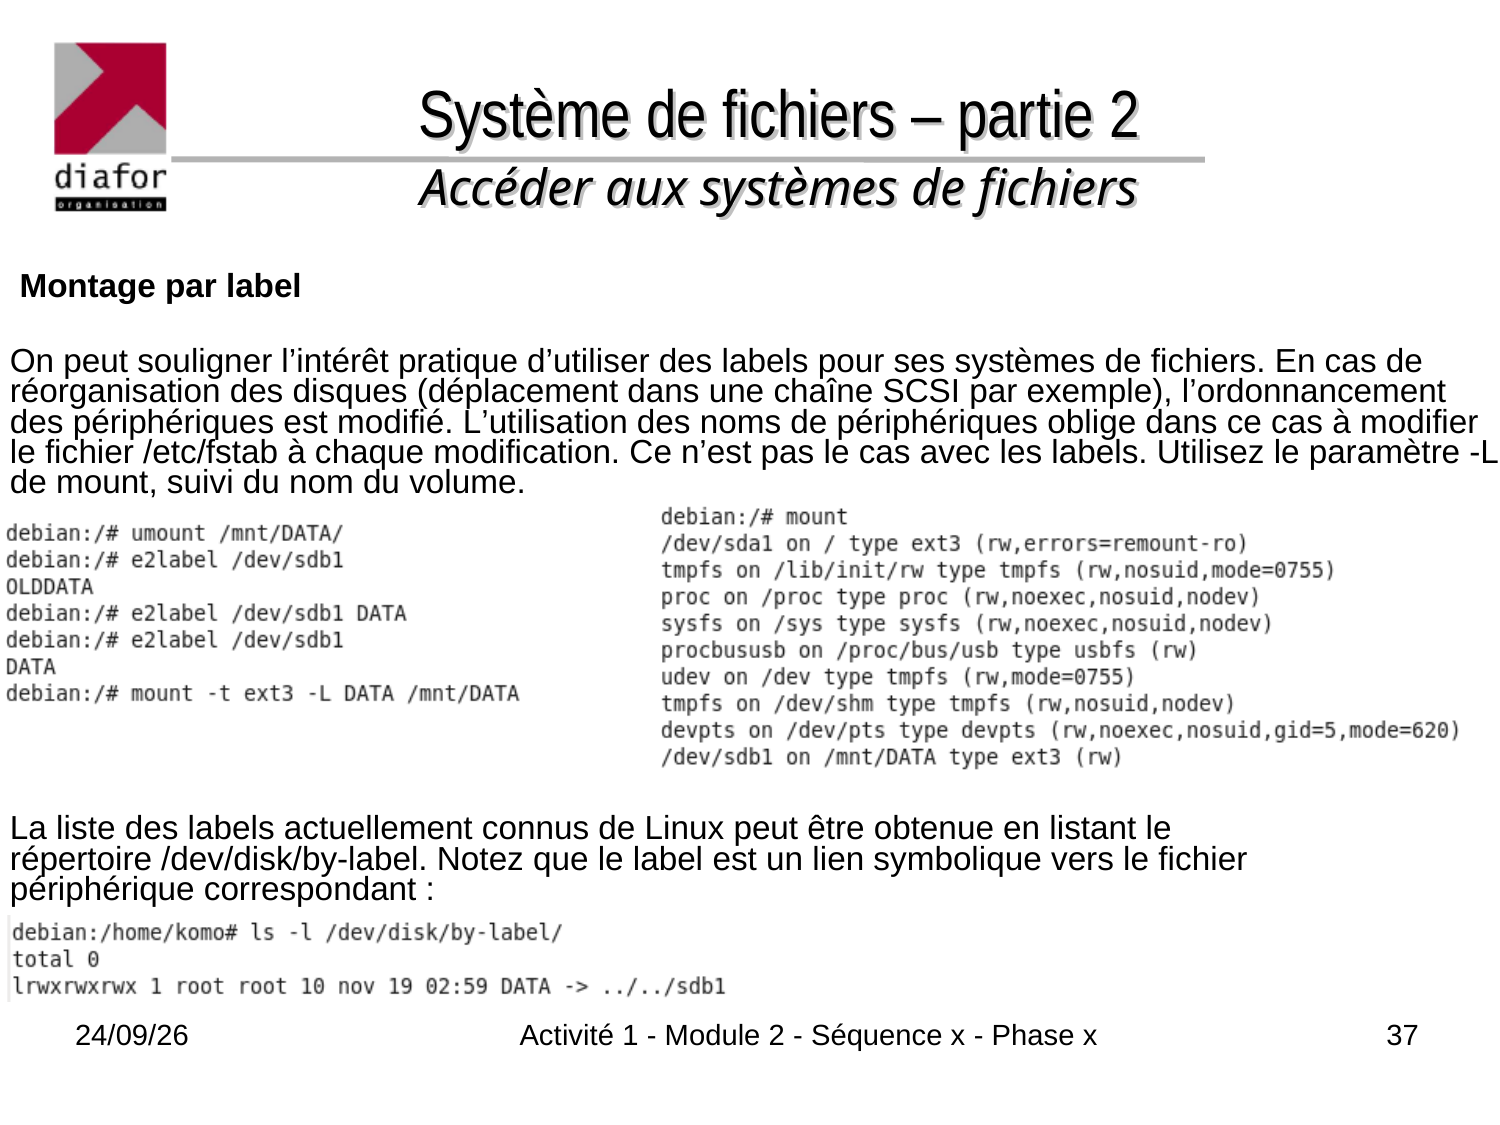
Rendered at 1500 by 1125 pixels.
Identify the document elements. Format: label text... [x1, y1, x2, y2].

picture [6, 915, 739, 1002]
text_box La liste des labels actuellement connus de Linux peut être obtenue en listant le répertoire /dev/disk/by-label. Notez que le label est un lien symbolique vers le fichier périphérique correspondant : [0, 808, 1340, 915]
title Système de fichiers – partie 2 Accéder aux systèmes de fichiers [104, 45, 1455, 250]
picture [6, 519, 562, 709]
text_box On peut souligner l’intérêt pratique d’utiliser des labels pour ses systèmes de fichiers. En cas de réorganisation des disques (déplacement dans une chaîne SCSI par exemple), l’ordonnancement des périphériques est modifié. L’utilisation des noms de périphériques oblige dans ce cas à modifier le fichier /etc/fstab à chaque modification. Ce n’est pas le cas avec les labels. Utilisez le paramètre -L de mount, suivi du nom du volume. [0, 340, 1500, 508]
text_box Montage par label [4, 265, 532, 311]
picture [661, 501, 1473, 771]
picture [53, 42, 168, 213]
